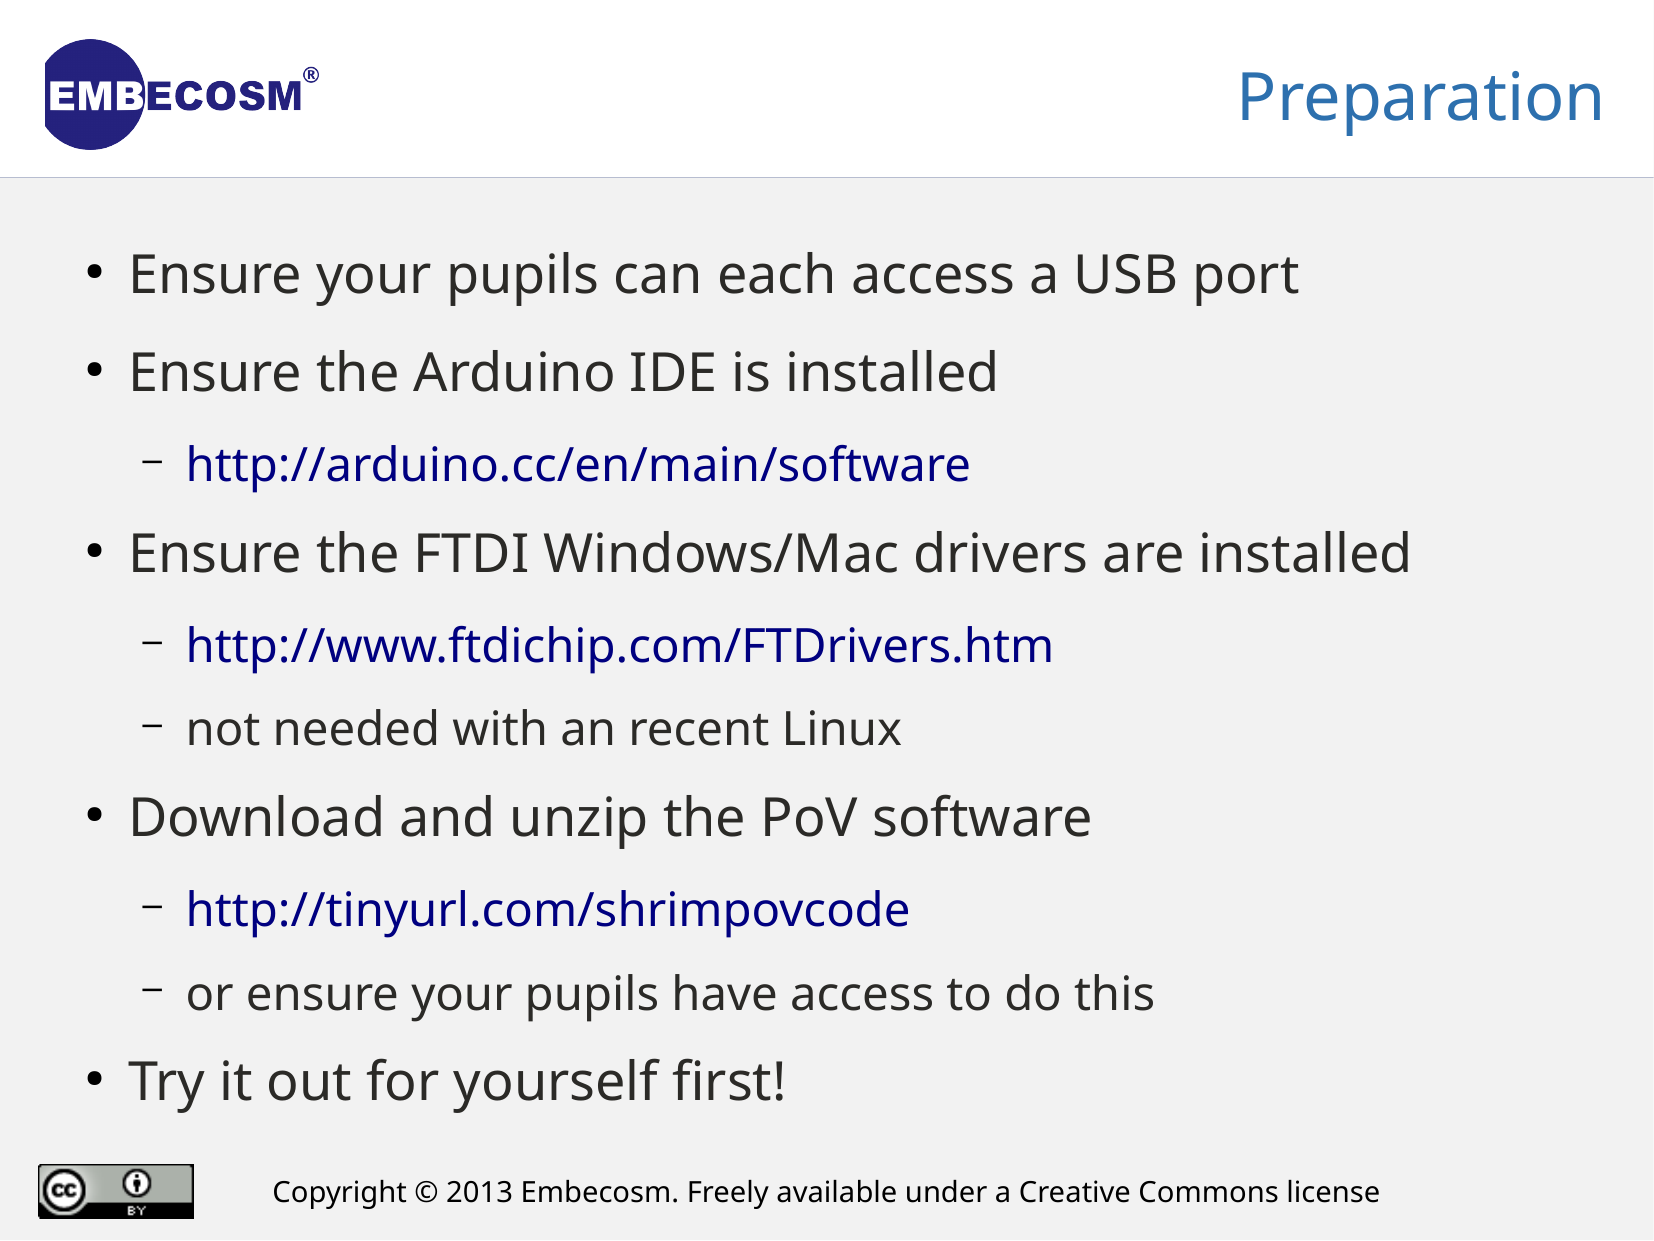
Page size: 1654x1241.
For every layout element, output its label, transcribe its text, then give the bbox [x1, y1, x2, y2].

picture [38, 1164, 194, 1219]
title Preparation [330, 23, 1607, 166]
picture [45, 39, 319, 150]
list Ensure your pupils can each access a USB port Ensure the Arduino IDE is installed http://arduino.cc/en/main/software Ensure the FTDI Windows/Mac drivers are installed http://www.ftdichip.com/FTDrivers.htm not needed with an recent Linux Download and unzip the PoV software http://tinyurl.com/shrimpovcode or ensure your pupils have access to do this Try it out for yourself first! [70, 236, 1595, 1123]
